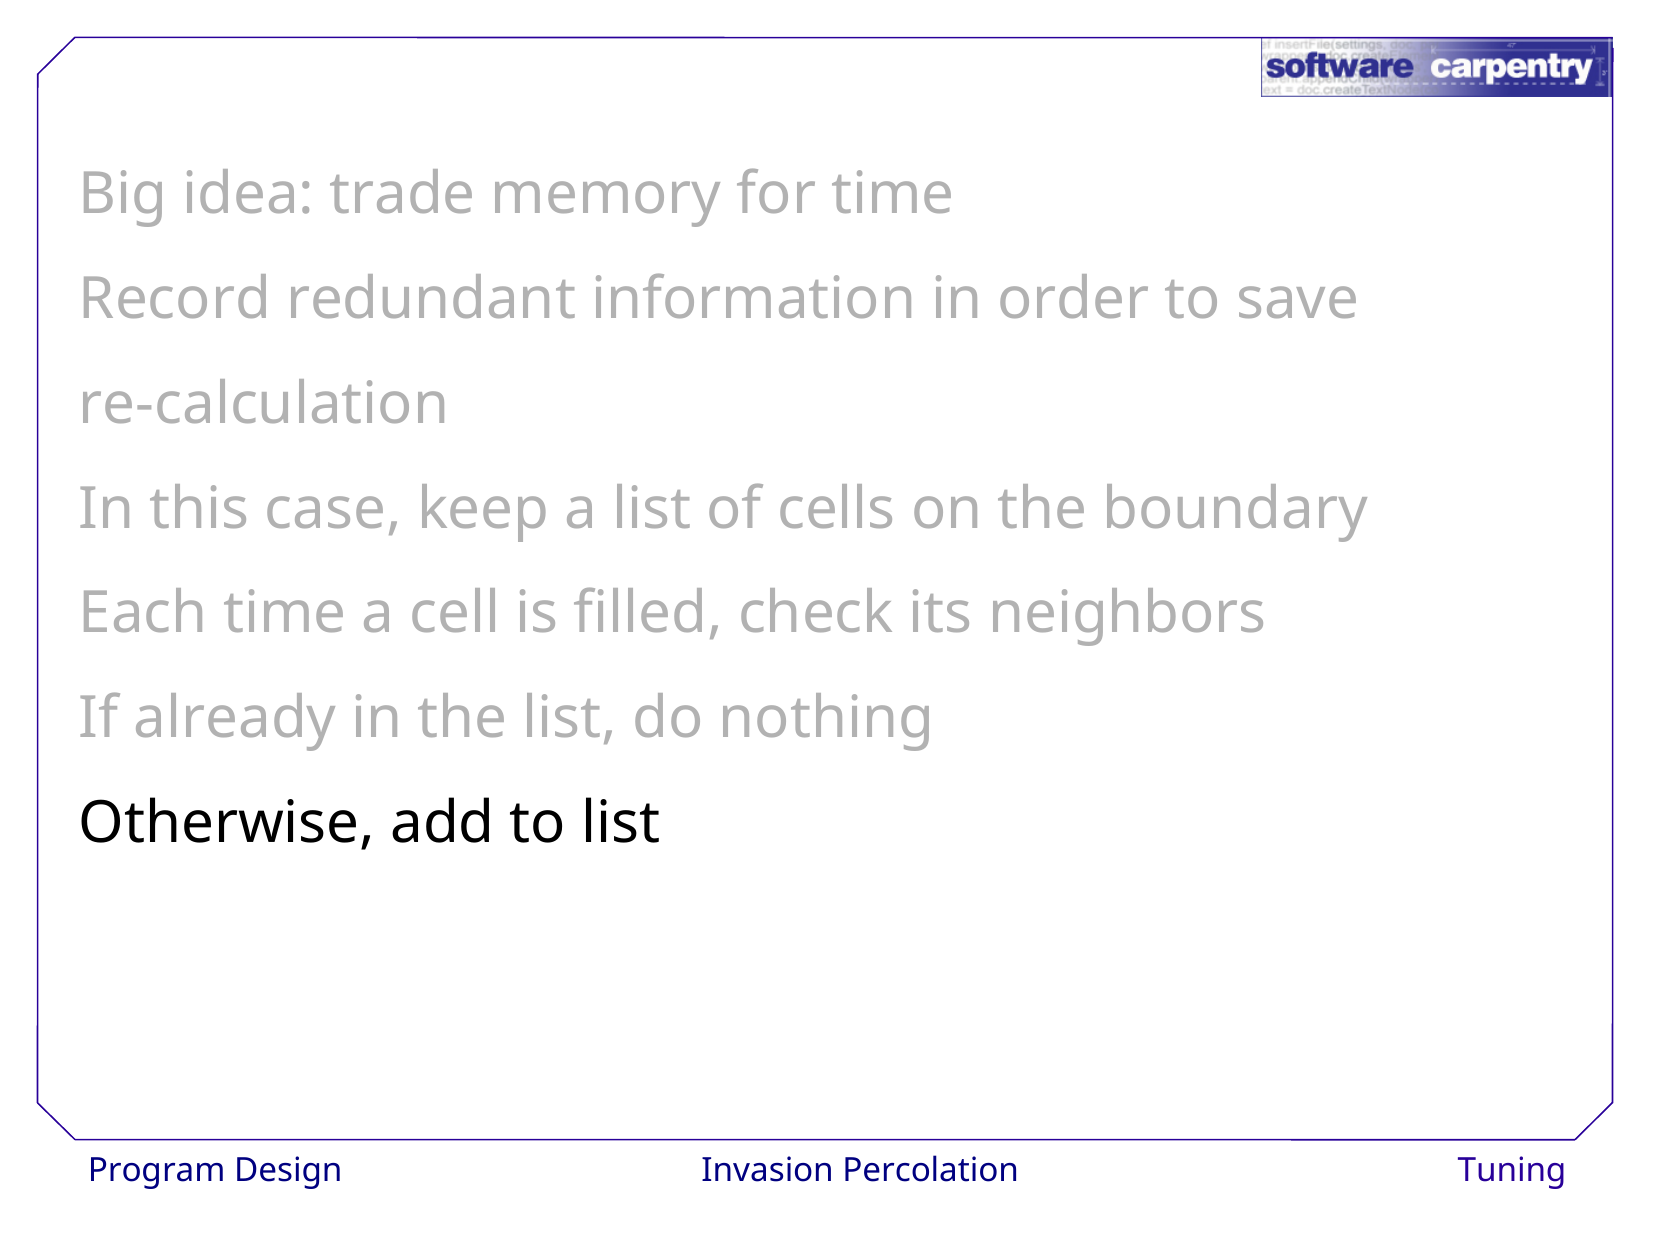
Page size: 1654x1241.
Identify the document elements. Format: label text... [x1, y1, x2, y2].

picture [1261, 39, 1613, 97]
text_box Big idea: trade memory for time Record redundant information in order to save re-calculation In this case, keep a list of cells on the boundary Each time a cell is filled, check its neighbors If already in the list, do nothing Otherwise, add to list [63, 112, 1534, 863]
